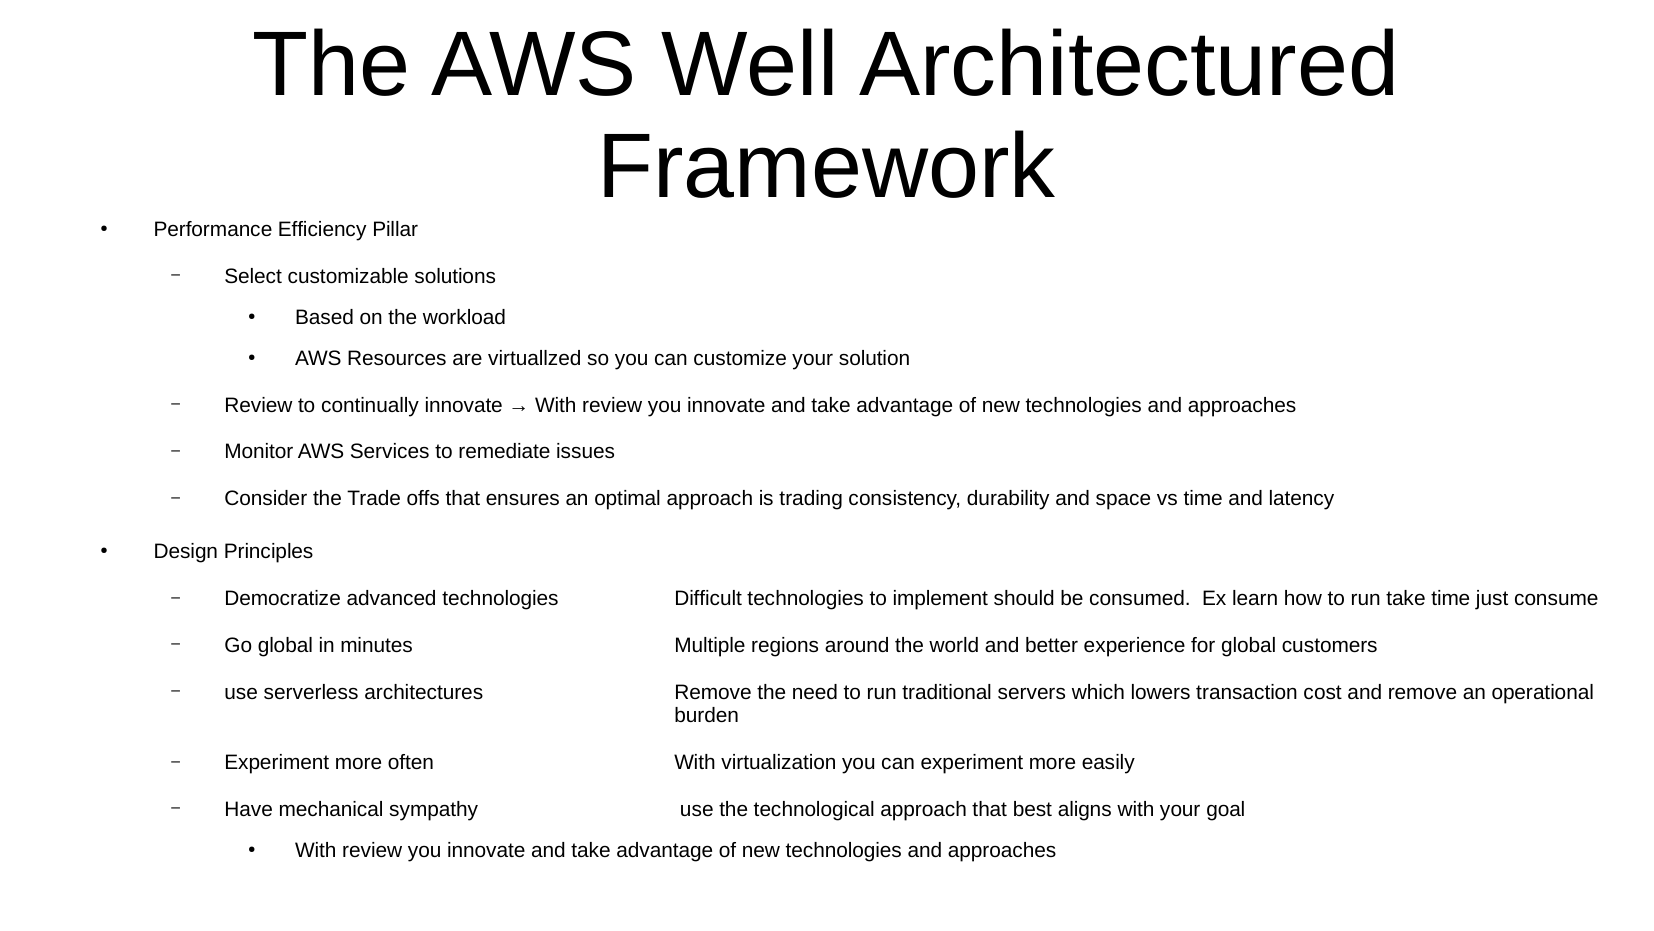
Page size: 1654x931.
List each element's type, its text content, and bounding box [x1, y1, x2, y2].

list Performance Efficiency Pillar Select customizable solutions Based on the workload AWS Resources are virtuallzed so you can customize your solution Review to continually innovate → With review you innovate and take advantage of new technologies and approaches Monitor AWS Services to remediate issues Consider the Trade offs that ensures an optimal approach is trading consistency, durability and space vs time and latency Design Principles Democratize advanced technologies Difficult technologies to implement should be consumed. Ex learn how to run take time just consume Go global in minutes Multiple regions around the world and better experience for global customers use serverless architectures Remove the need to run traditional servers which lowers transaction cost and remove an operational burden Experiment more often With virtualization you can experiment more easily Have mechanical sympathy use the technological approach that best aligns with your goal With review you innovate and take advantage of new technologies and approaches [82, 217, 1636, 916]
title The AWS Well Architectured Framework [82, 12, 1571, 217]
